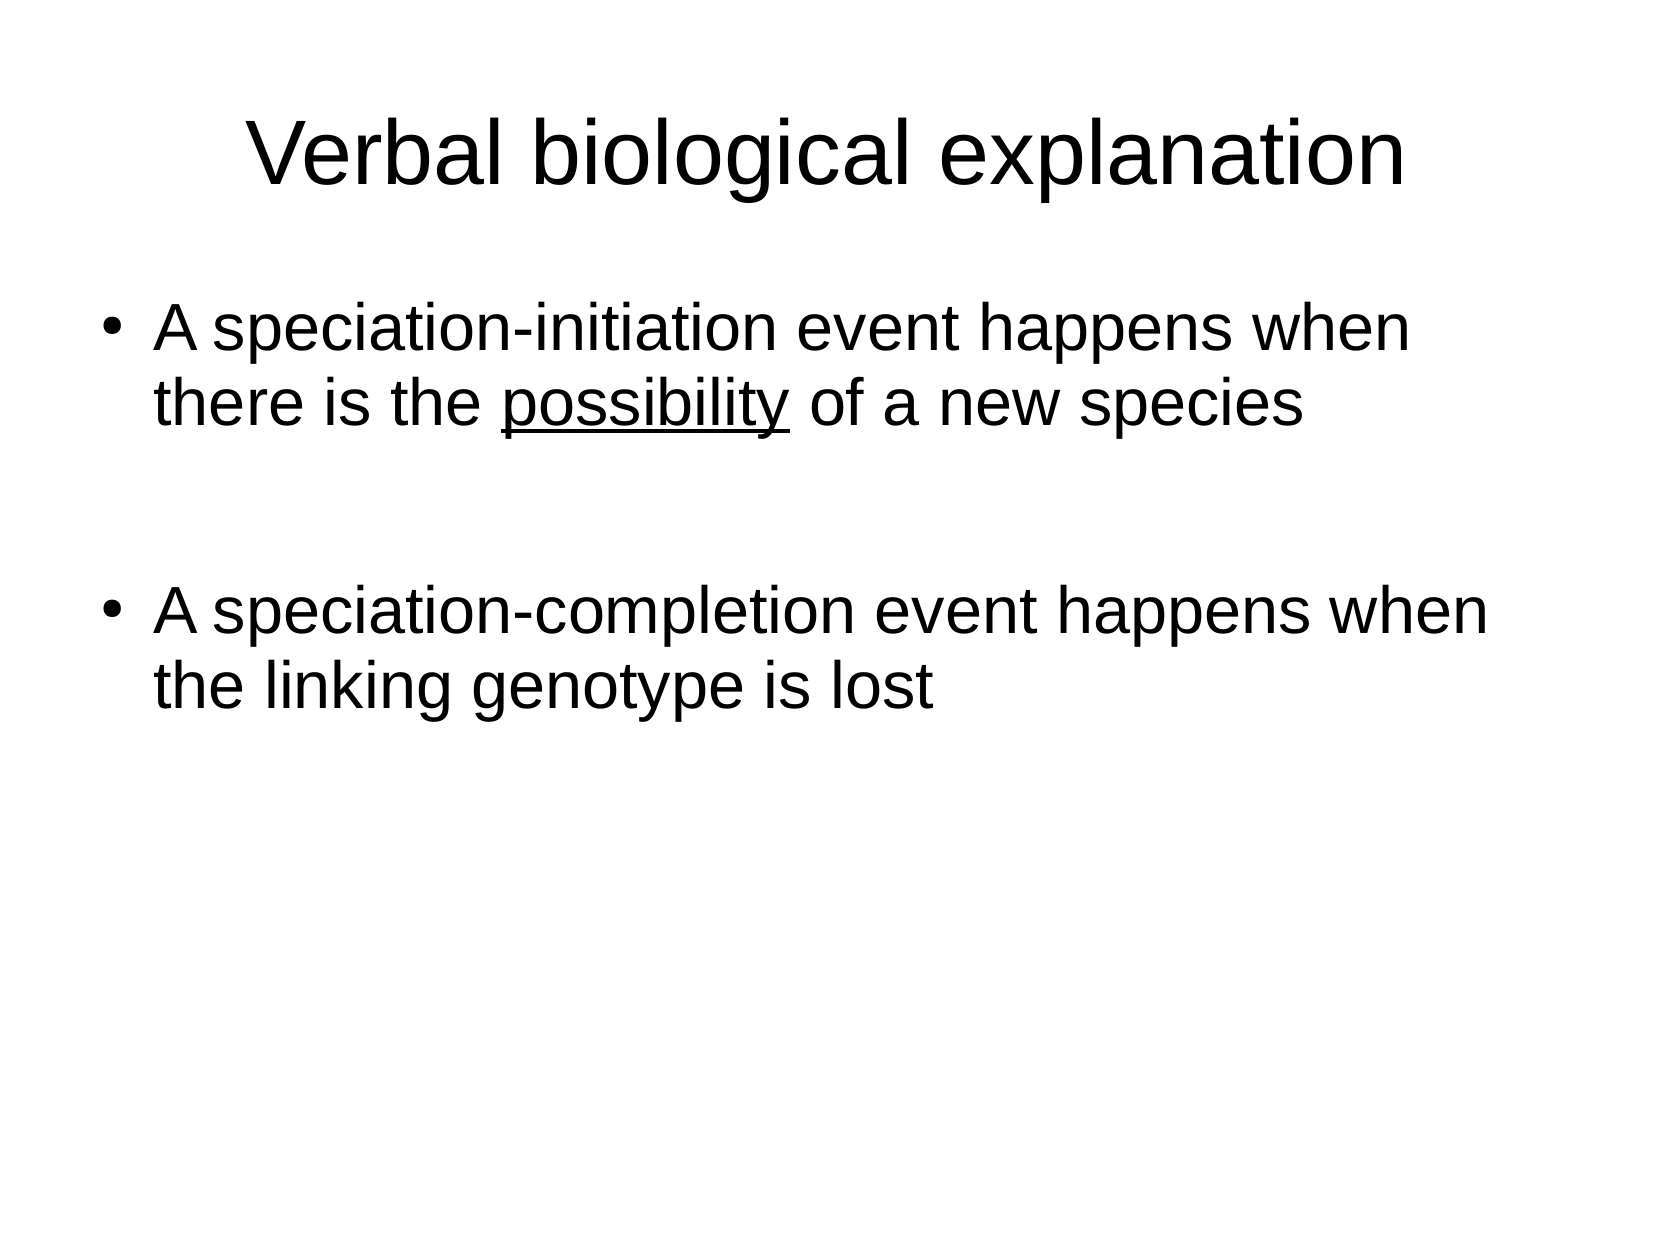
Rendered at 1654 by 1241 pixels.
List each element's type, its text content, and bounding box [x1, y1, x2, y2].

title Verbal biological explanation [82, 49, 1571, 257]
list A speciation-initiation event happens when there is the possibility of a new species A speciation-completion event happens when the linking genotype is lost [82, 290, 1571, 1010]
